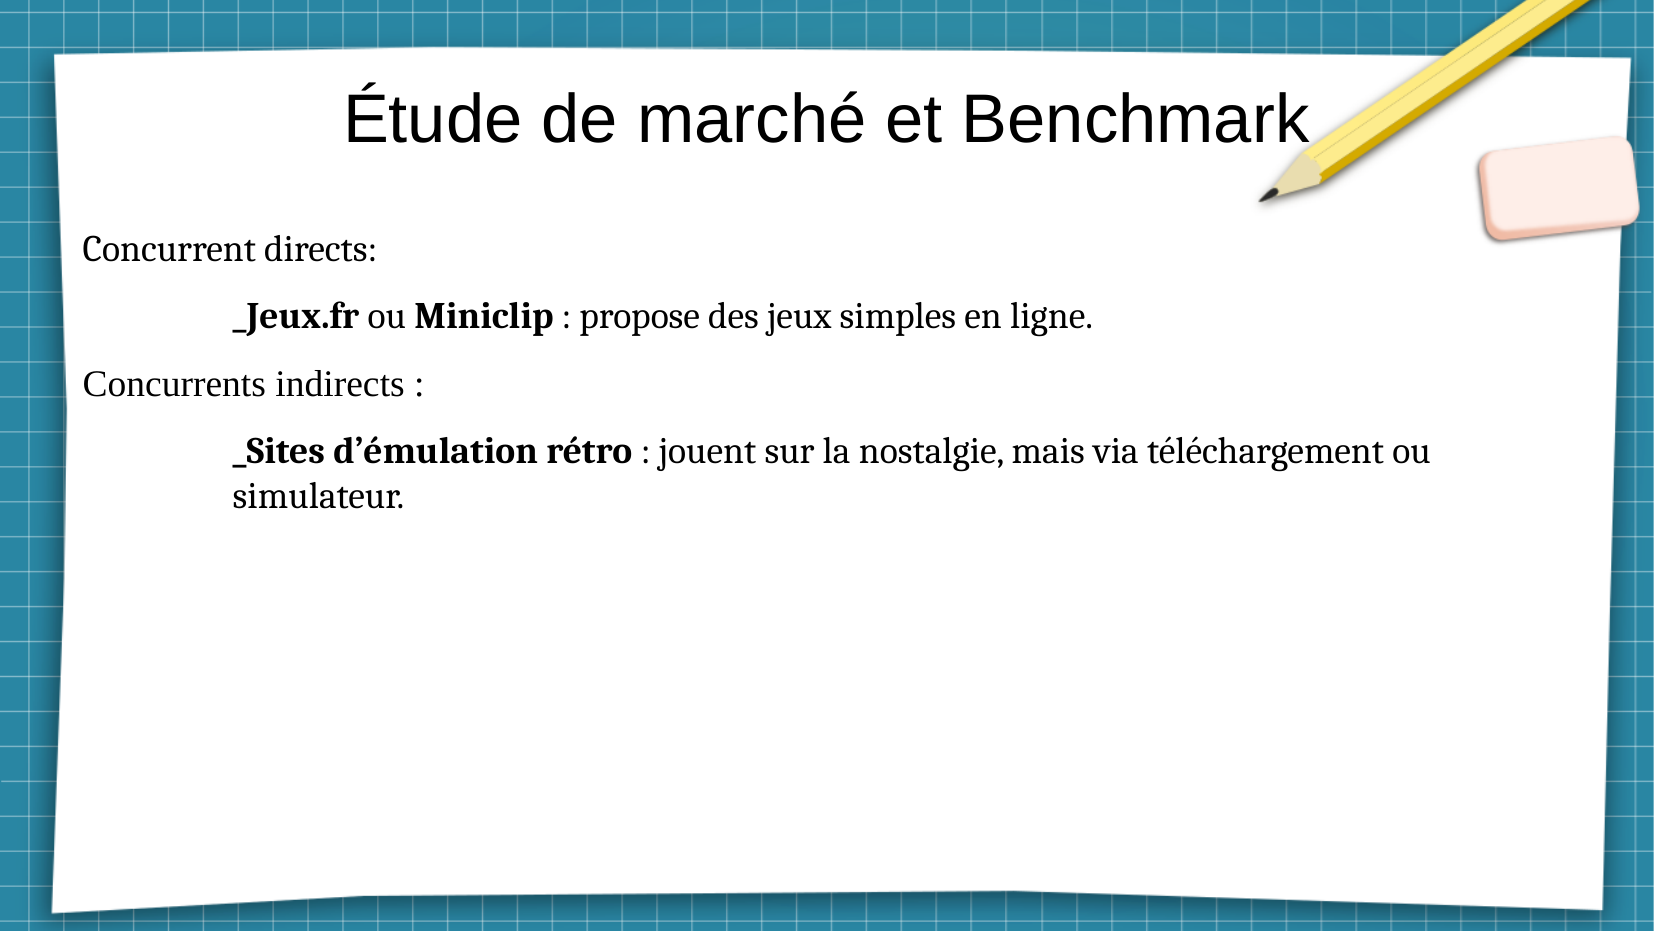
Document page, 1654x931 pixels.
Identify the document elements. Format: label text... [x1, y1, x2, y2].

title Étude de marché et Benchmark [82, 37, 1571, 193]
list Concurrent directs: _Jeux.fr ou Miniclip : propose des jeux simples en ligne. Concurrents indirects : _Sites d’émulation rétro : jouent sur la nostalgie, mais via téléchargement ou simulateur. [82, 217, 1571, 758]
